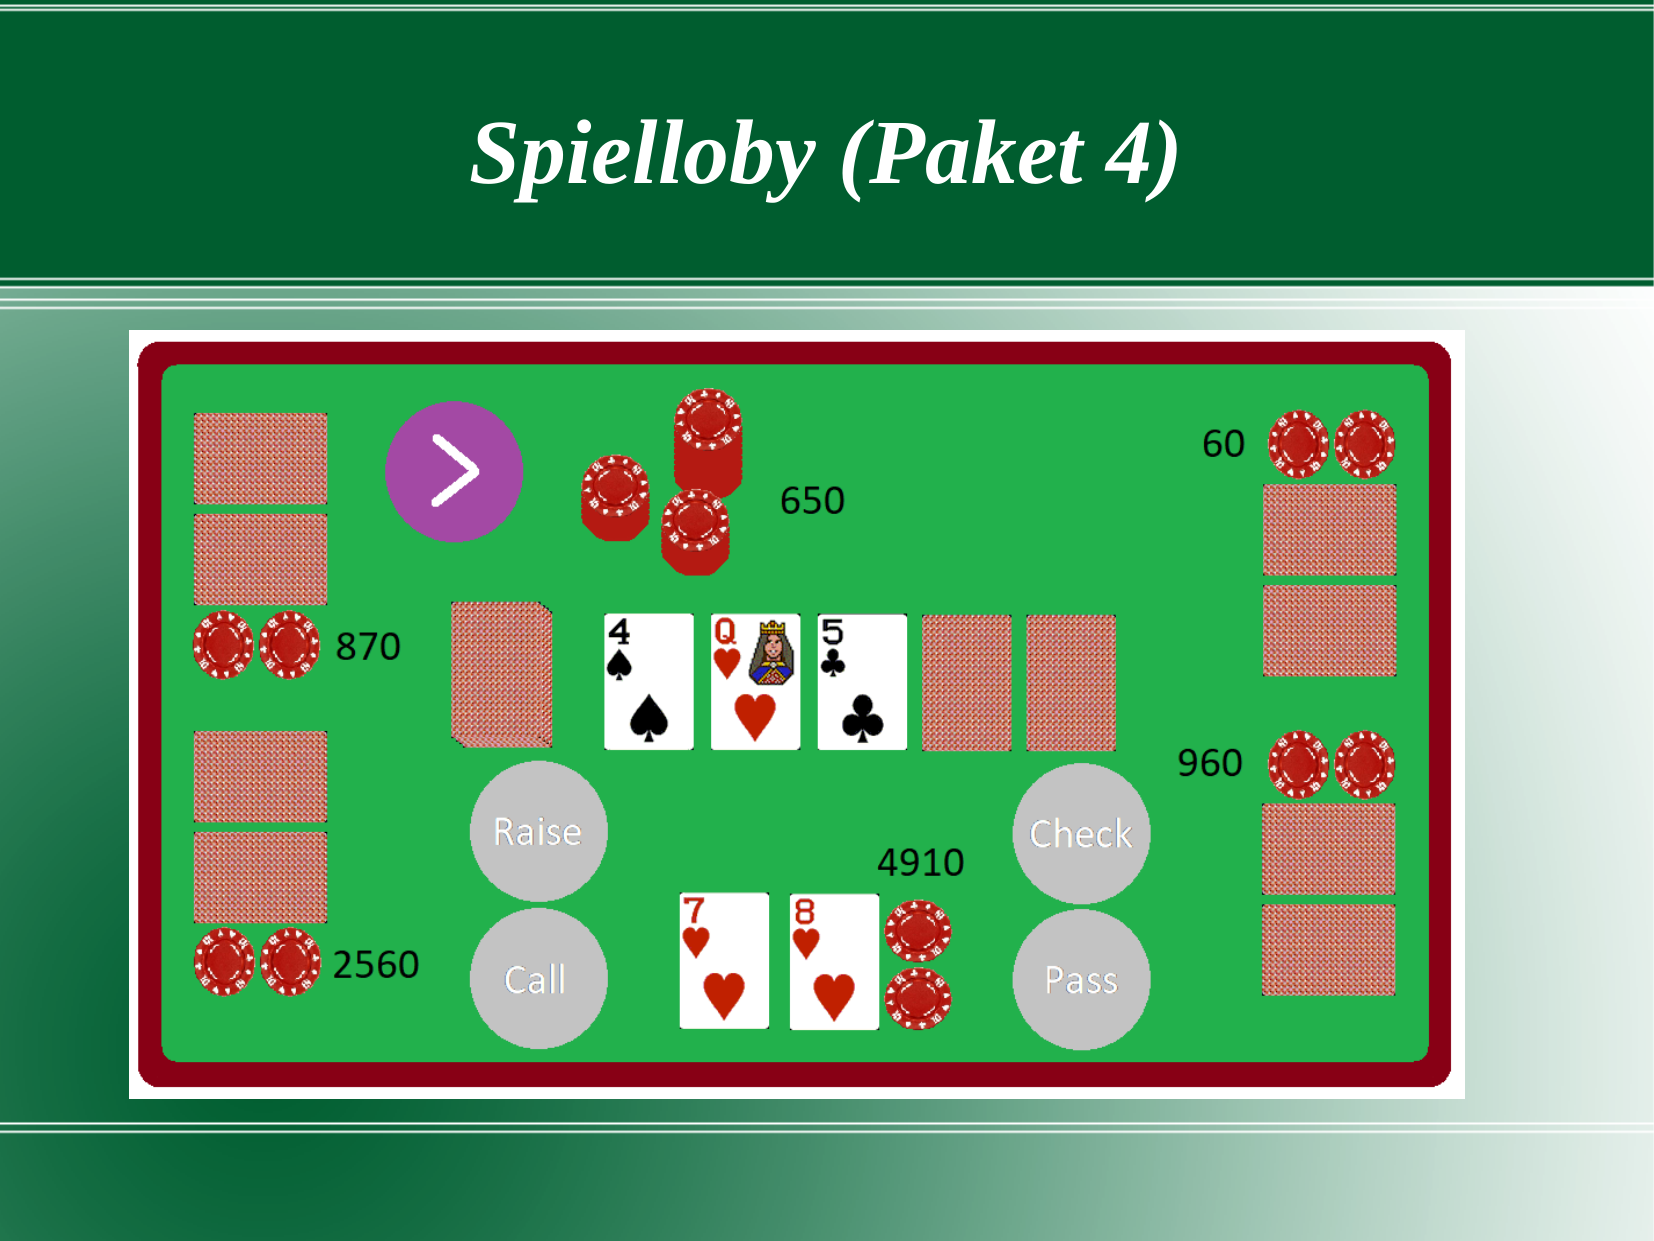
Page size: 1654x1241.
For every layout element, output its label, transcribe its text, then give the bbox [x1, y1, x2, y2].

title Spielloby (Paket 4) [82, 49, 1571, 257]
picture [0, 0, 1654, 1241]
